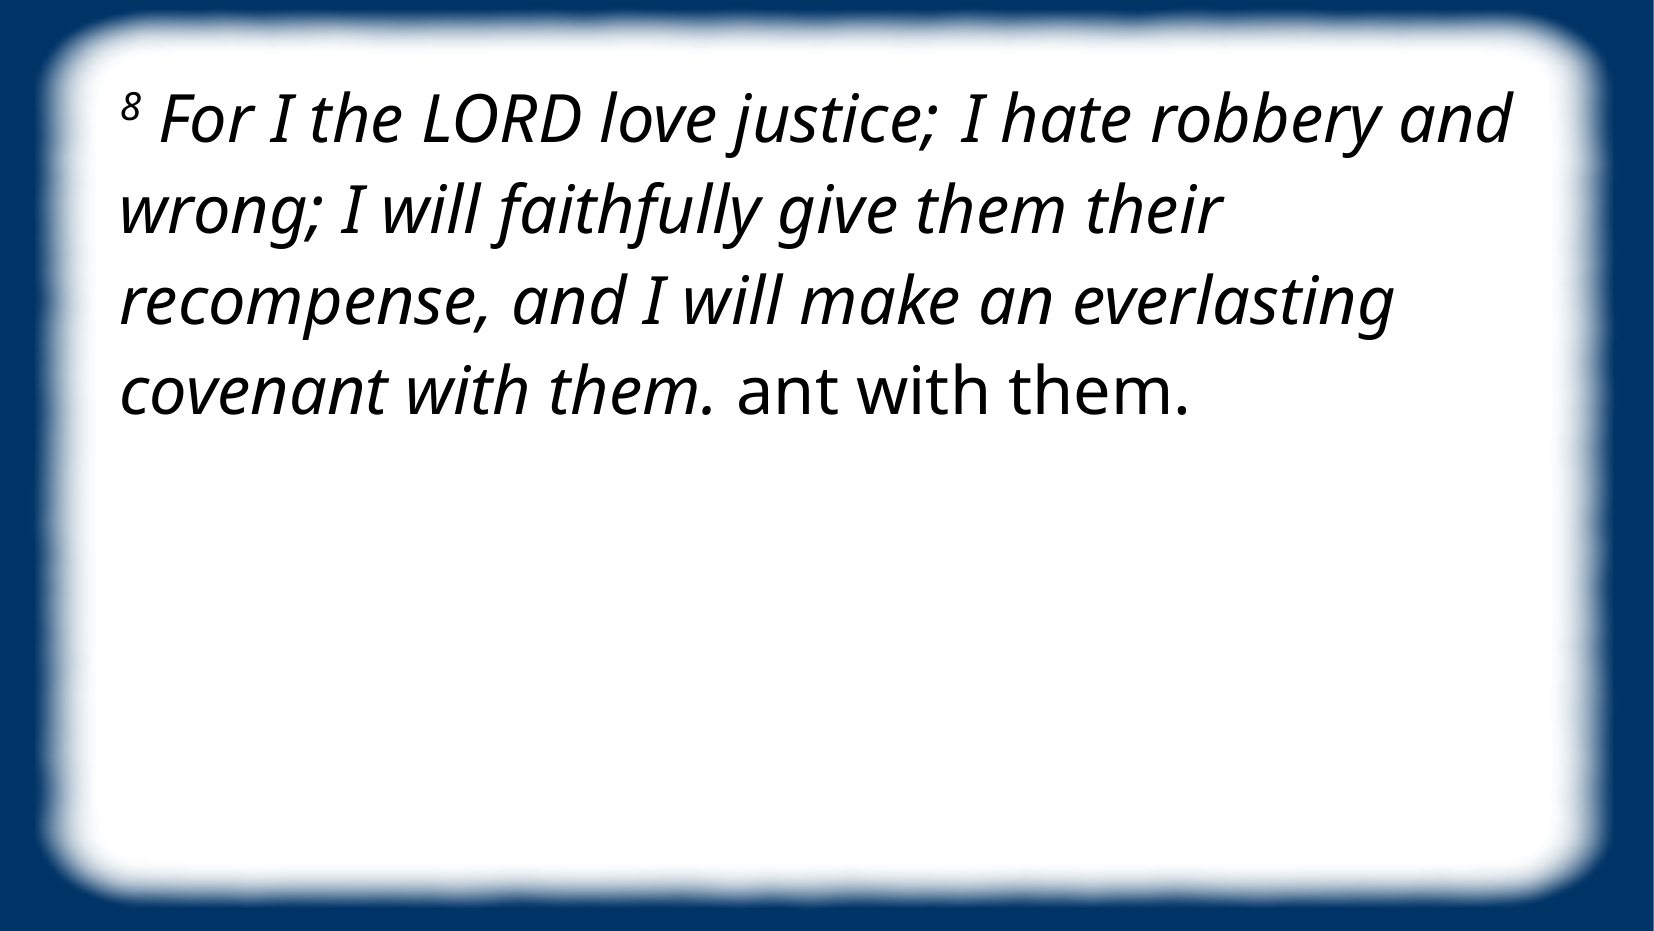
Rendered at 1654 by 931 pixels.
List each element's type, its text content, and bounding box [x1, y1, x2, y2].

text_box 8 For I the LORD love justice; I hate robbery and wrong; I will faithfully give them their recompense, and I will make an everlasting covenant with them. ant with them. [105, 60, 1546, 434]
picture [0, 0, 1654, 931]
